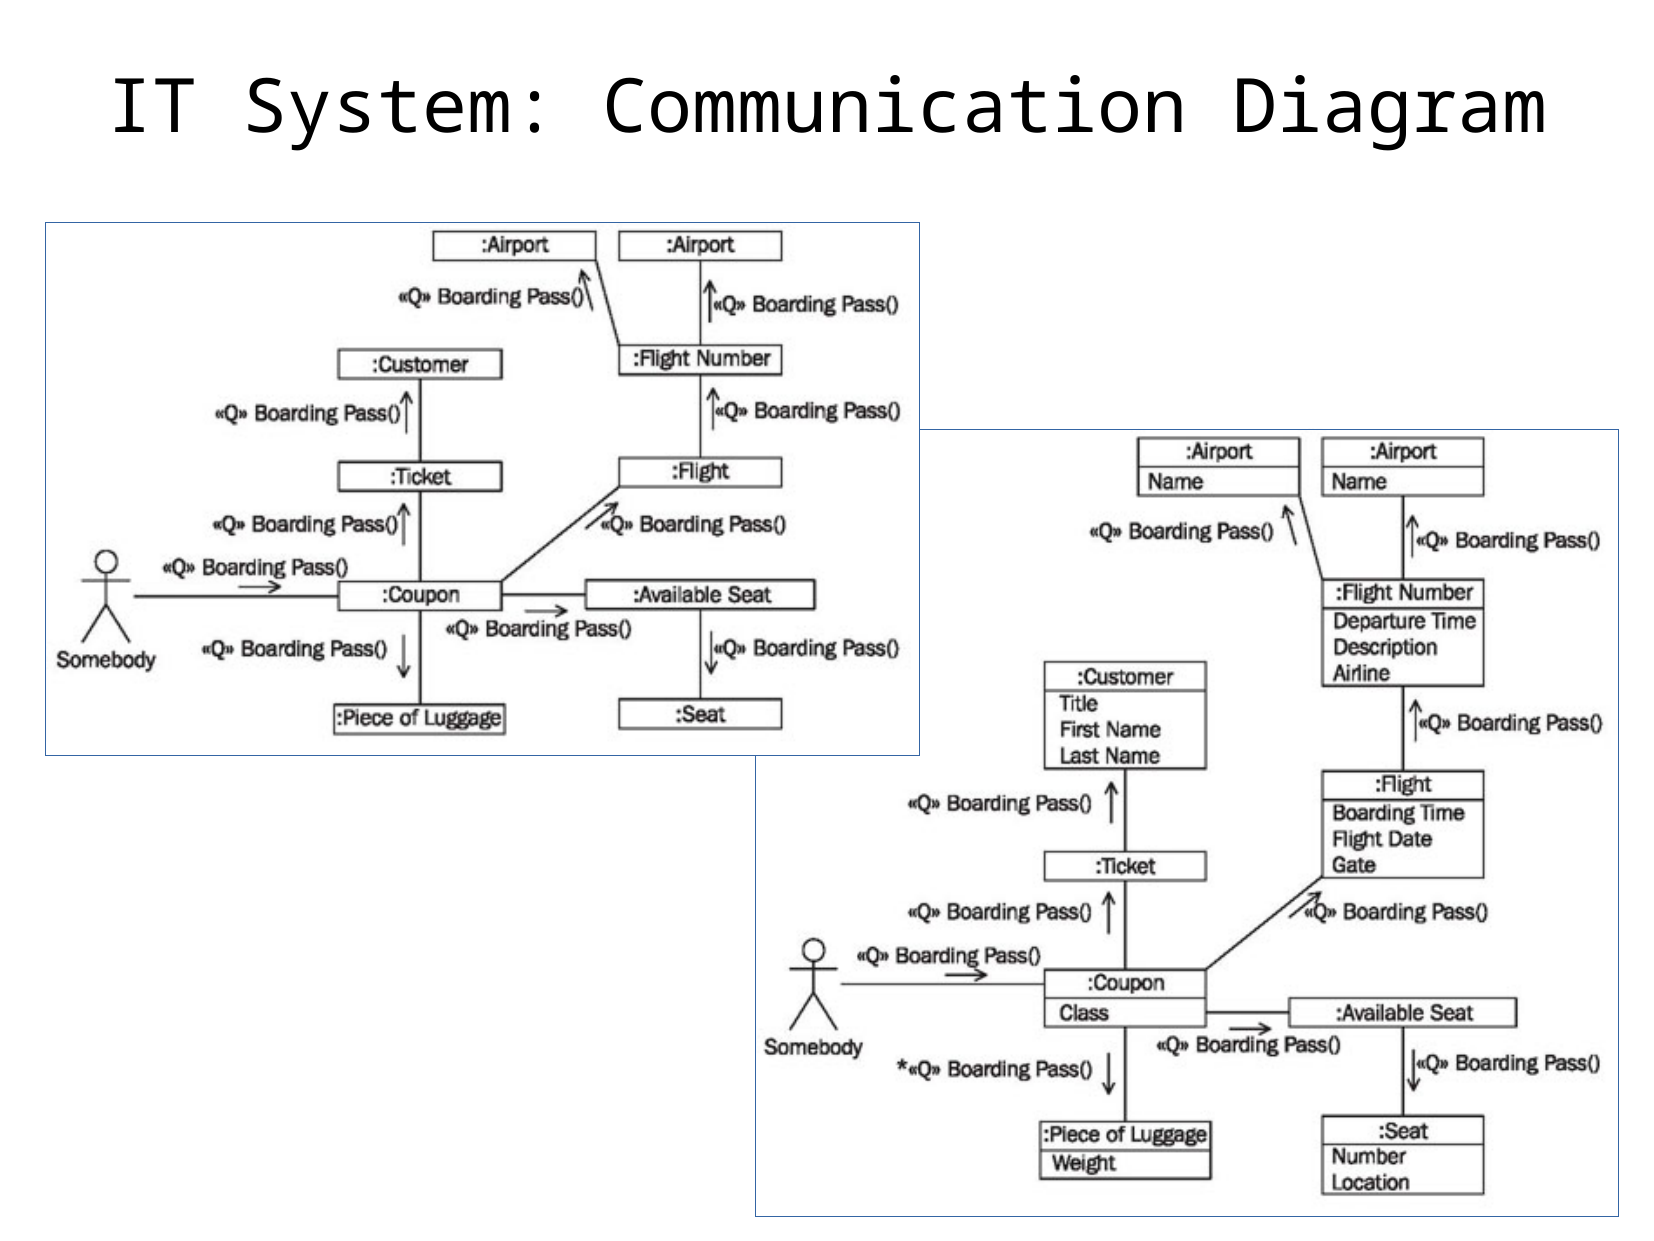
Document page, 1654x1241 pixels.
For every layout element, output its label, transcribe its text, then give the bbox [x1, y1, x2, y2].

title IT System: Communication Diagram [82, 0, 1572, 208]
picture [45, 222, 1619, 1217]
